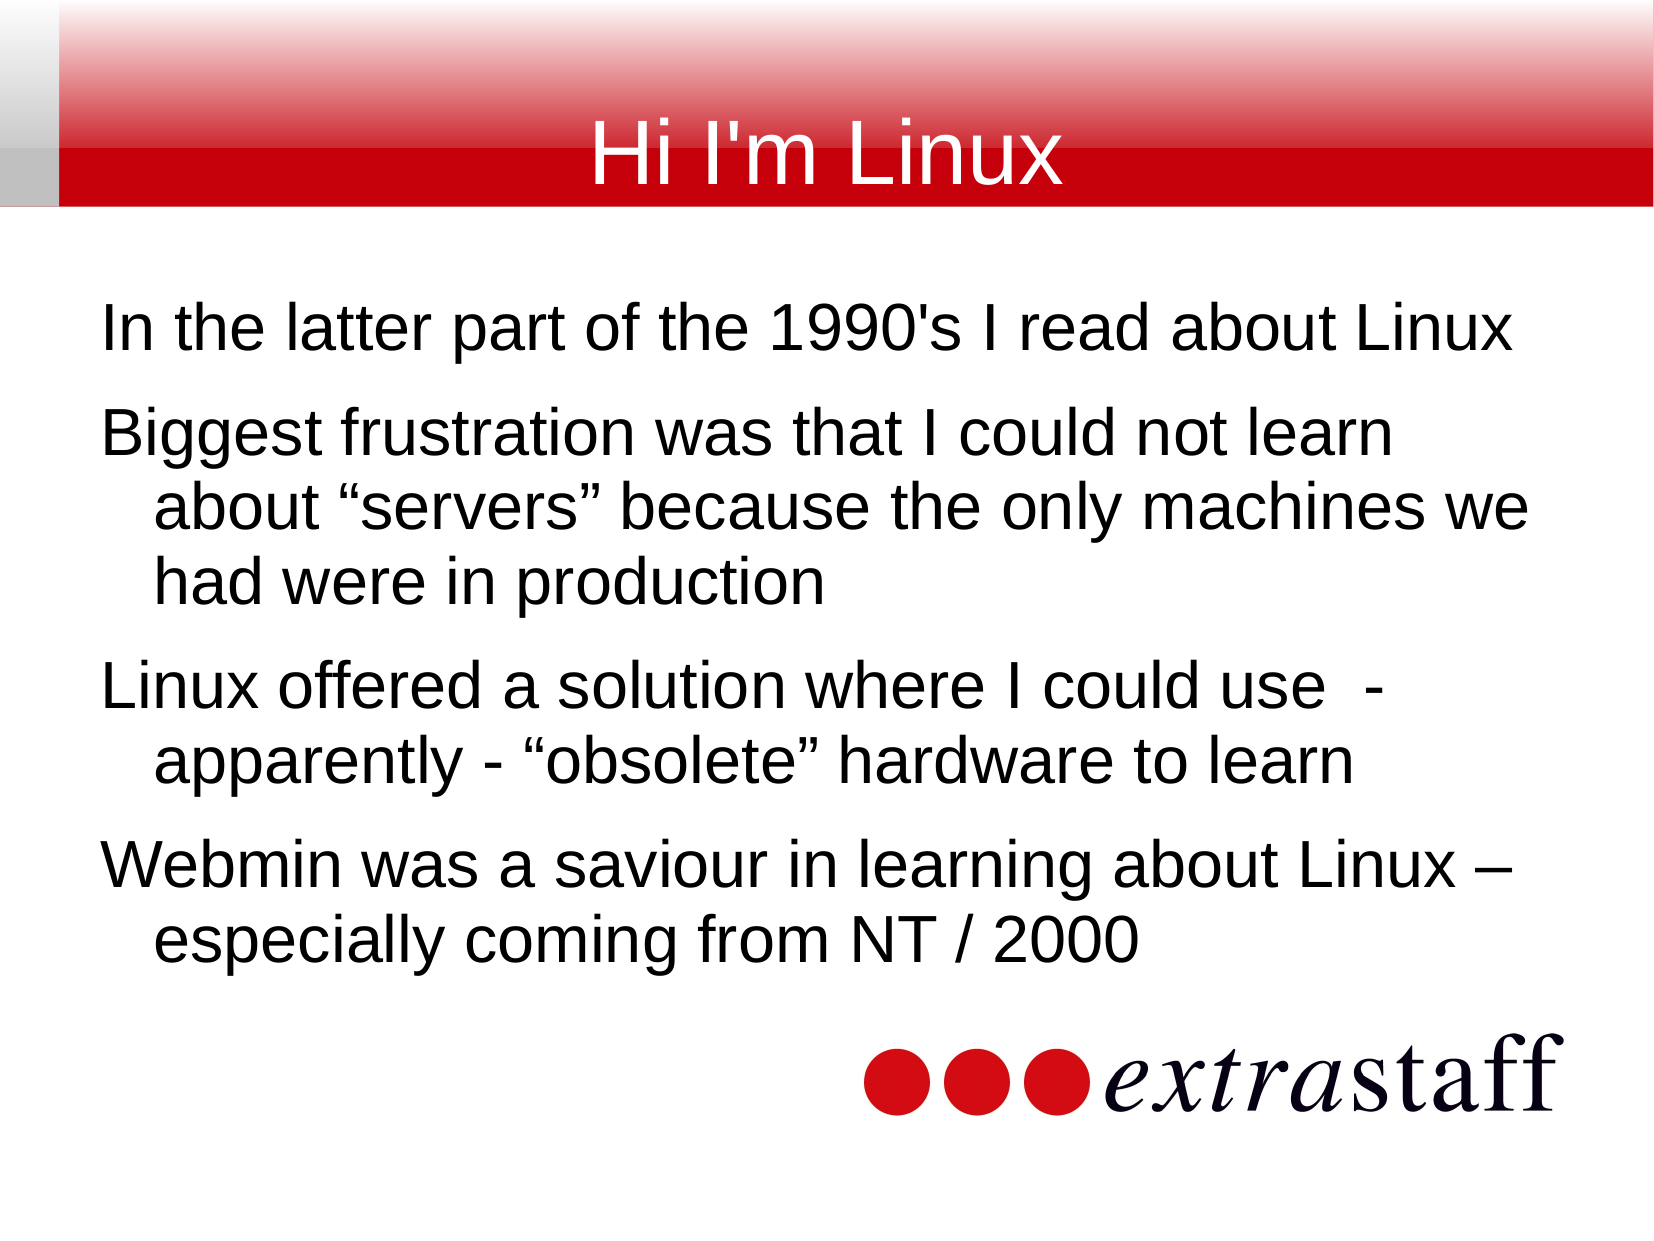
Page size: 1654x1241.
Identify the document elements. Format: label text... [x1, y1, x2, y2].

list In the latter part of the 1990's I read about Linux Biggest frustration was that I could not learn about “servers” because the only machines we had were in production Linux offered a solution where I could use - apparently - “obsolete” hardware to learn Webmin was a saviour in learning about Linux – especially coming from NT / 2000 [82, 290, 1571, 1109]
picture [863, 1109, 1565, 1116]
title Hi I'm Linux [82, 49, 1571, 257]
